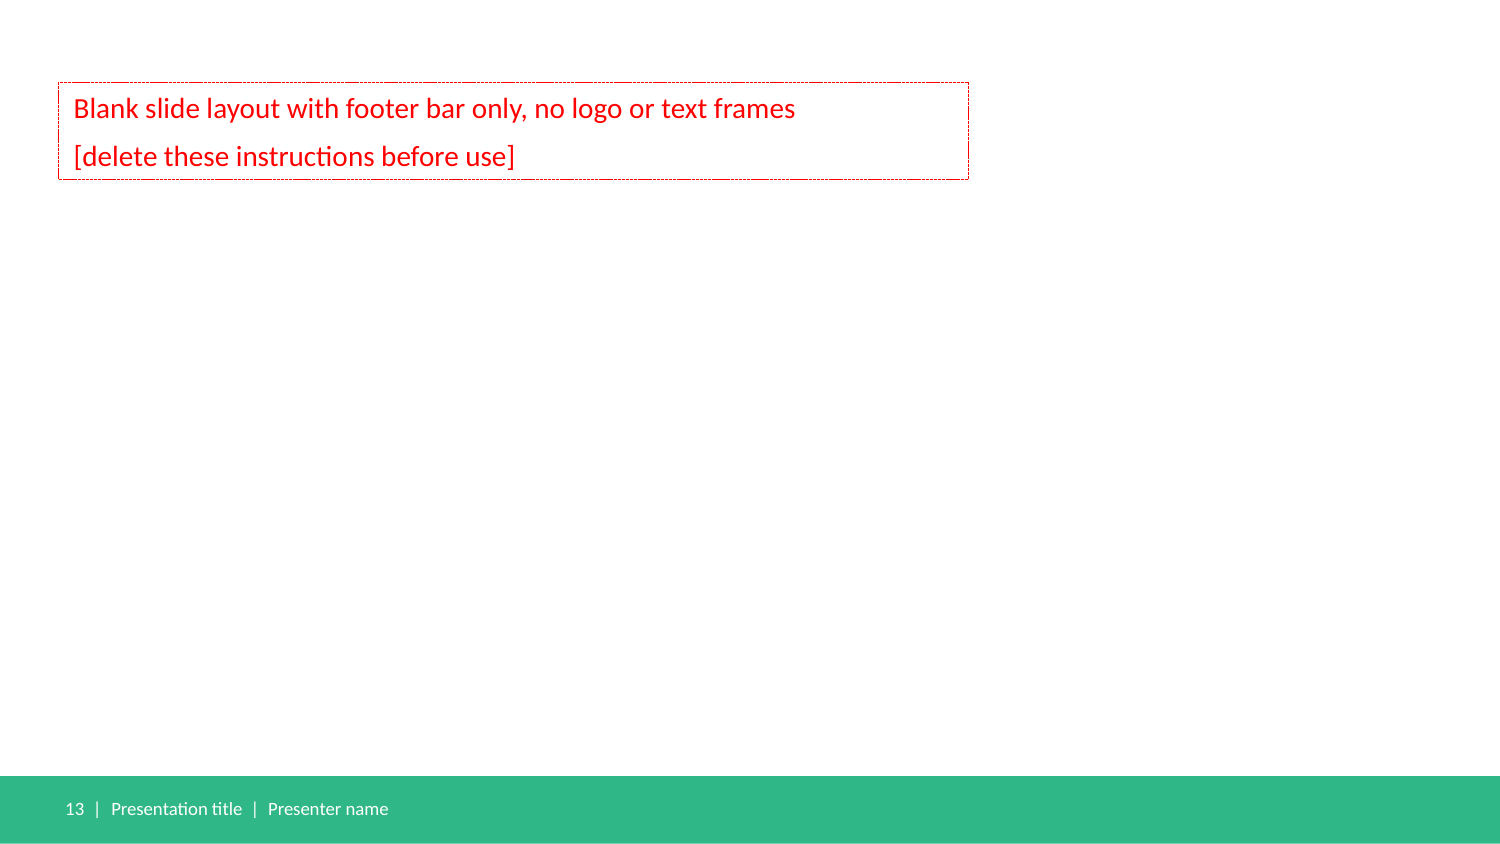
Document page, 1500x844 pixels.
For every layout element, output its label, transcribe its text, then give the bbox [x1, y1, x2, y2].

text_box Blank slide layout with footer bar only, no logo or text frames [delete these instructions before use] [58, 82, 969, 180]
footer Presentation title | Presenter name [111, 800, 1110, 816]
slide_number <number> | [54, 800, 102, 816]
